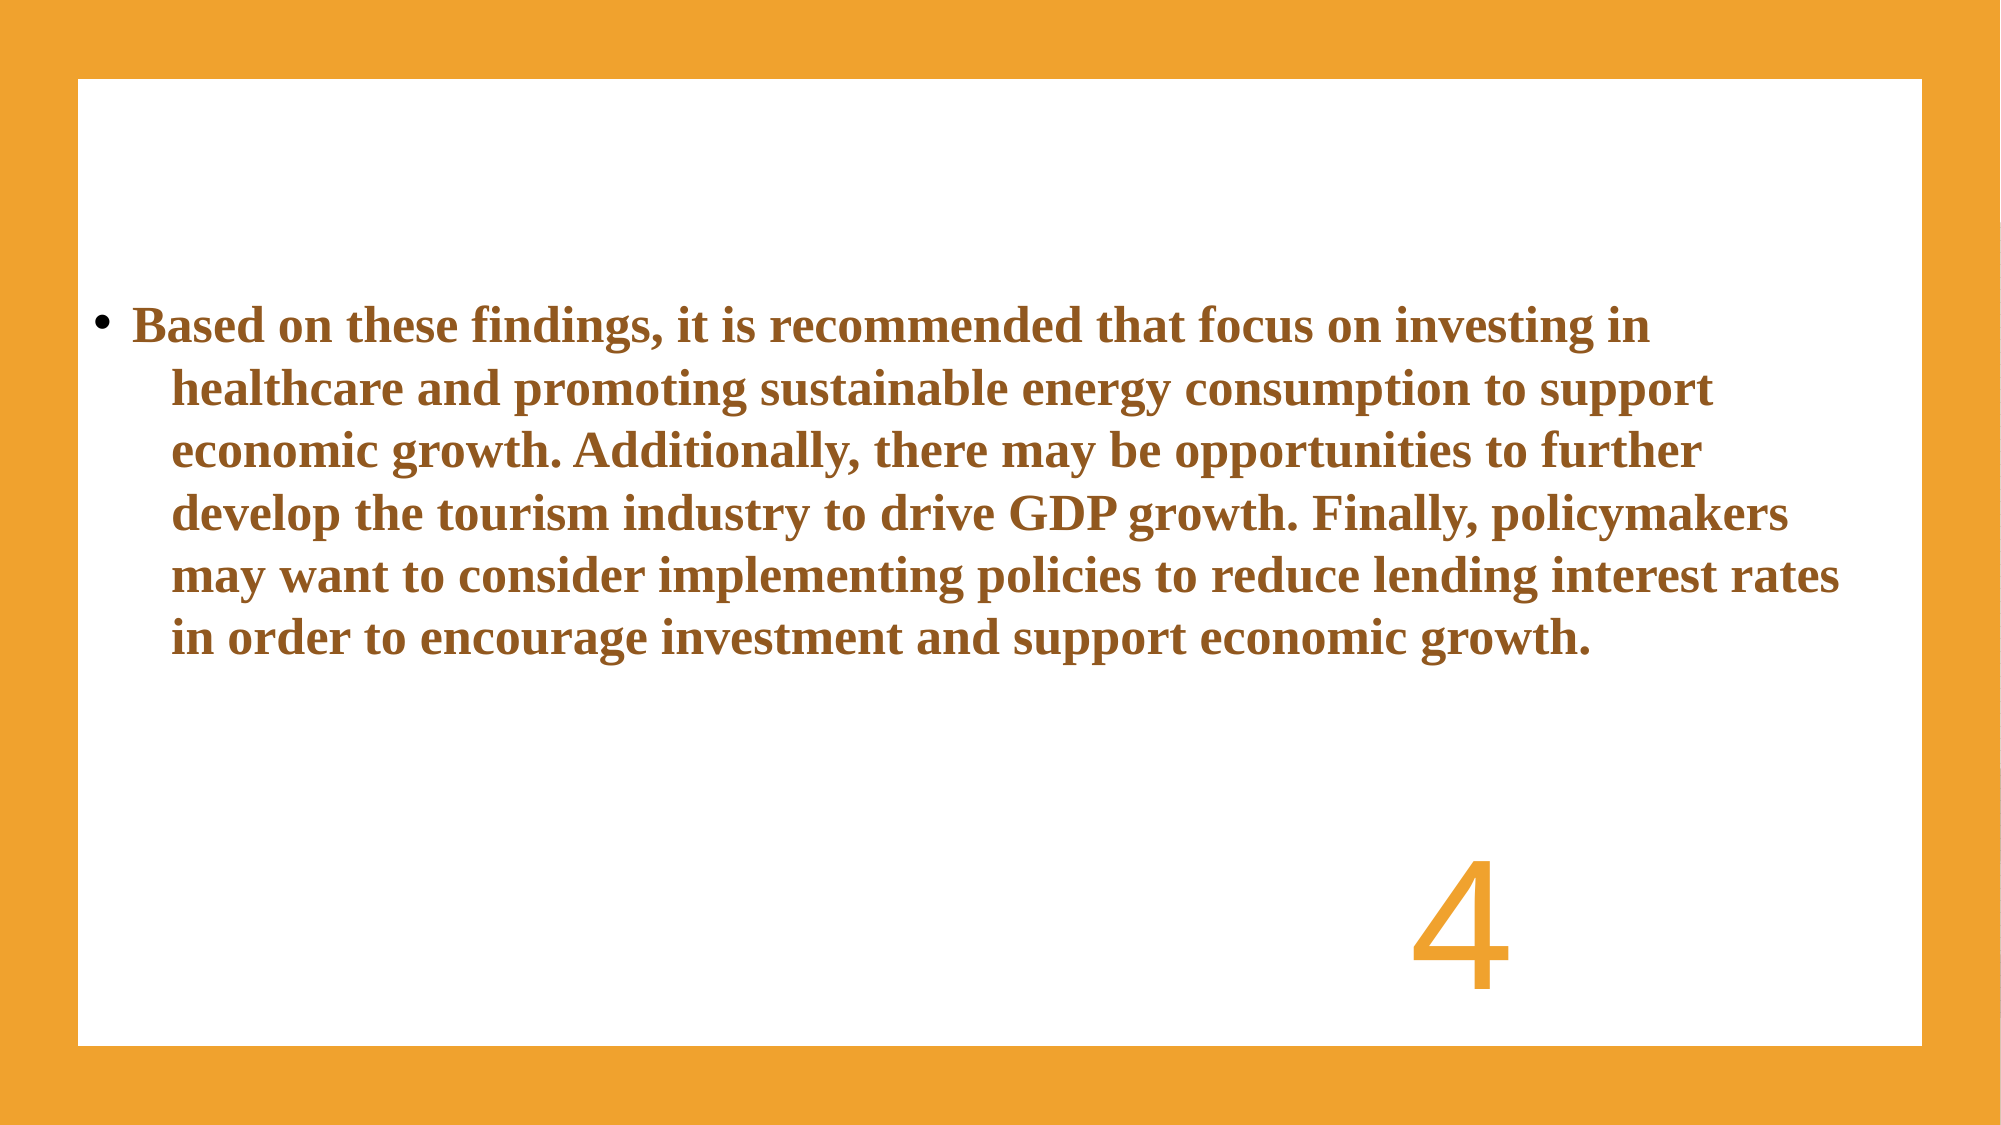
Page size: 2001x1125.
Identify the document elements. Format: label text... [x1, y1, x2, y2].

text_box [0, 0, 2000, 1125]
text_box 3 [1395, 804, 1795, 995]
text_box Based on these findings, it is recommended that focus on investing in healthcare and promoting sustainable energy consumption to support economic growth. Additionally, there may be opportunities to further develop the tourism industry to drive GDP growth. Finally, policymakers may want to consider implementing policies to reduce lending interest rates in order to encourage investment and support economic growth. [78, 283, 1900, 677]
